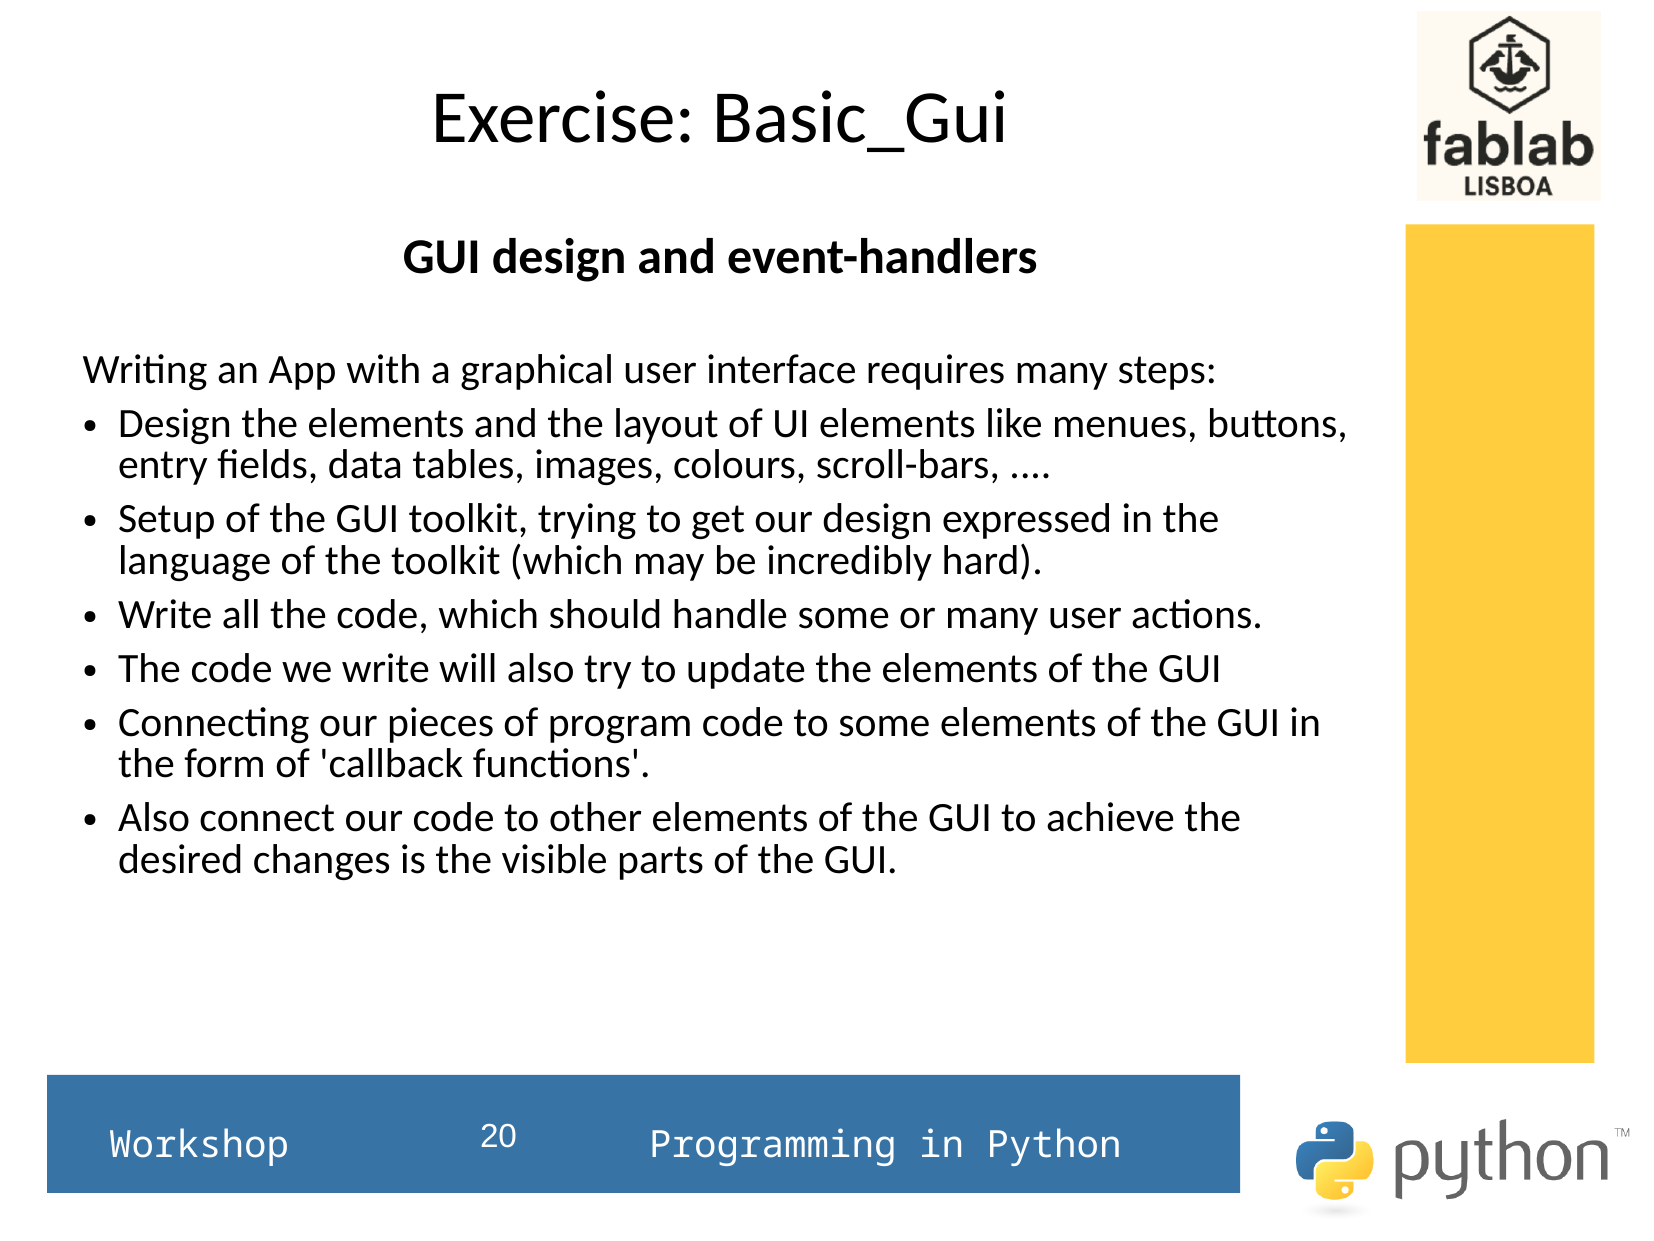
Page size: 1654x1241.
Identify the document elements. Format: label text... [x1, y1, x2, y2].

subtitle GUI design and event-handlers Writing an App with a graphical user interface requires many steps: Design the elements and the layout of UI elements like menues, buttons, entry fields, data tables, images, colours, scroll-bars, .... Setup of the GUI toolkit, trying to get our design expressed in the language of the toolkit (which may be incredibly hard). Write all the code, which should handle some or many user actions. The code we write will also try to update the elements of the GUI Connecting our pieces of program code to some elements of the GUI in the form of 'callback functions'. Also connect our code to other elements of the GUI to achieve the desired changes is the visible parts of the GUI. [82, 236, 1359, 1034]
text_box [1405, 224, 1595, 1063]
picture [1240, 1098, 1654, 1241]
text_box Workshop Programming in Python [94, 1110, 1182, 1213]
text_box [47, 1074, 1241, 1193]
title Exercise: Basic_Gui [82, 49, 1358, 198]
picture [1417, 11, 1601, 201]
